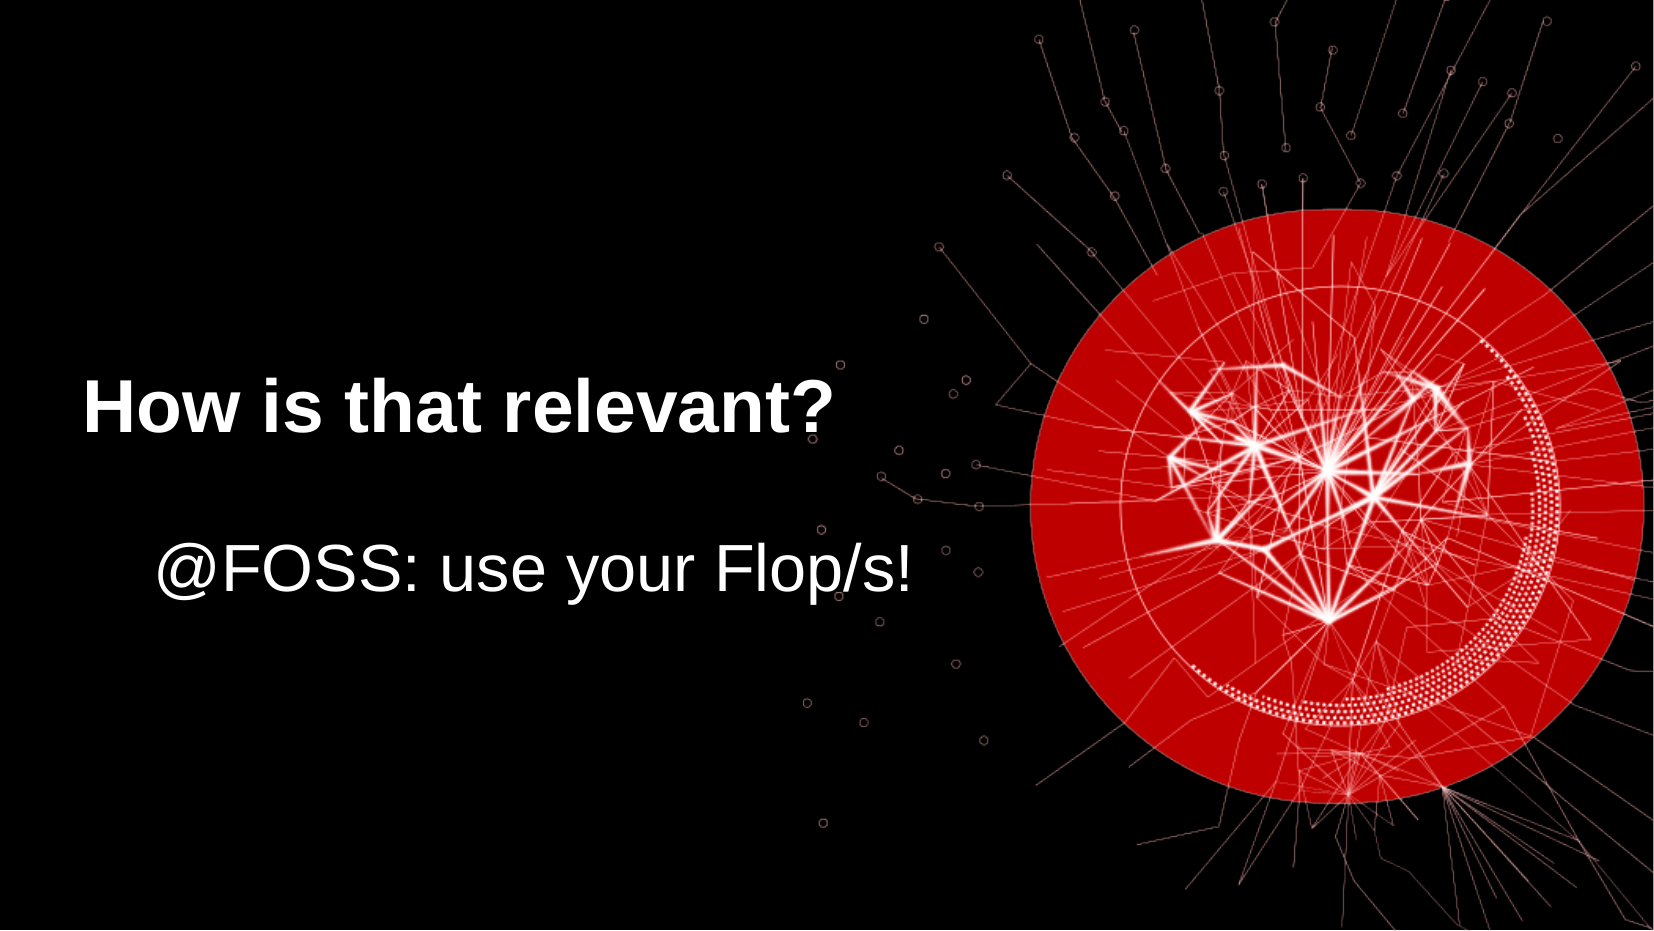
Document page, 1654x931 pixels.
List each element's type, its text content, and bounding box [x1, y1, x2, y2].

picture [803, 0, 1654, 931]
title How is that relevant? [82, 328, 1571, 485]
list @FOSS: use your Flop/s! [82, 531, 1571, 875]
